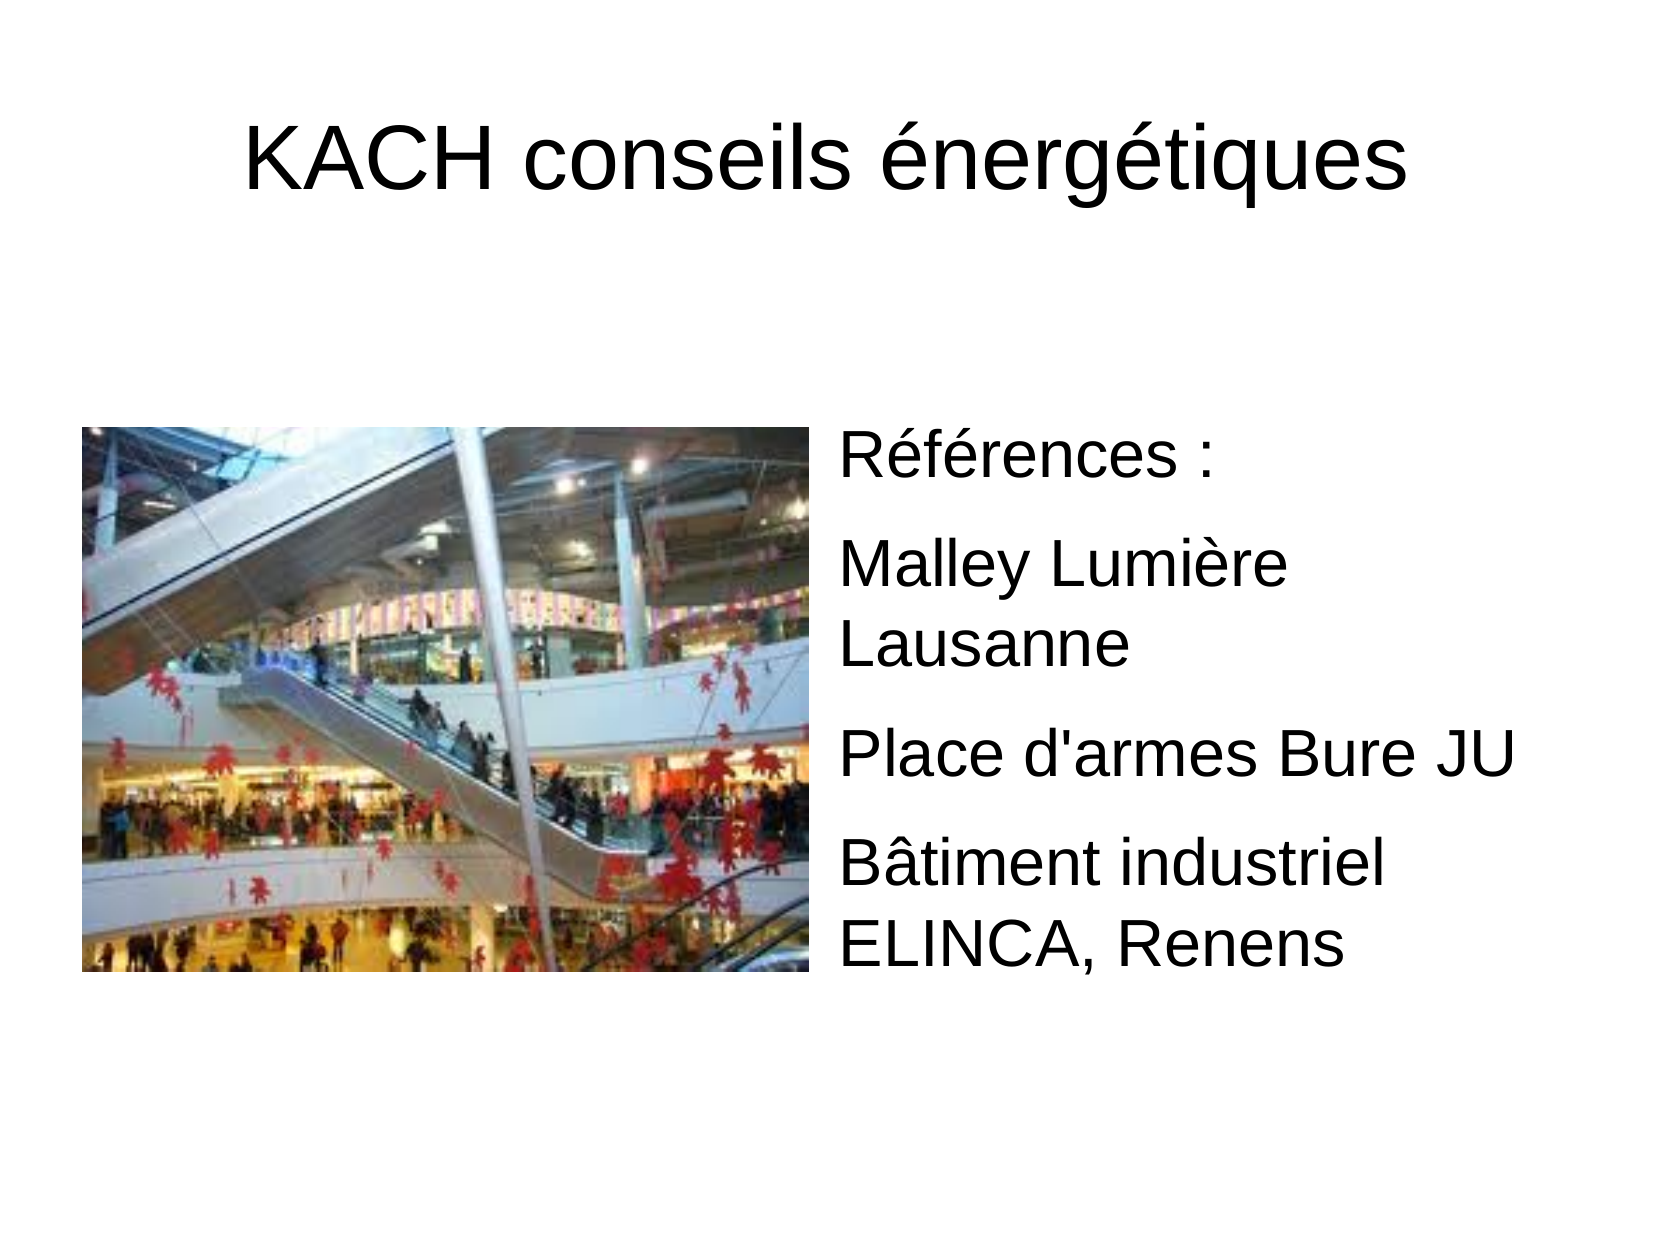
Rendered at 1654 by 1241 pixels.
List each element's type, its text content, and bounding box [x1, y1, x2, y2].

title KACH conseils énergétiques [82, 56, 1571, 250]
list Références : Malley Lumière Lausanne Place d'armes Bure JU Bâtiment industriel ELINCA, Renens [838, 300, 1565, 985]
picture [82, 427, 809, 972]
